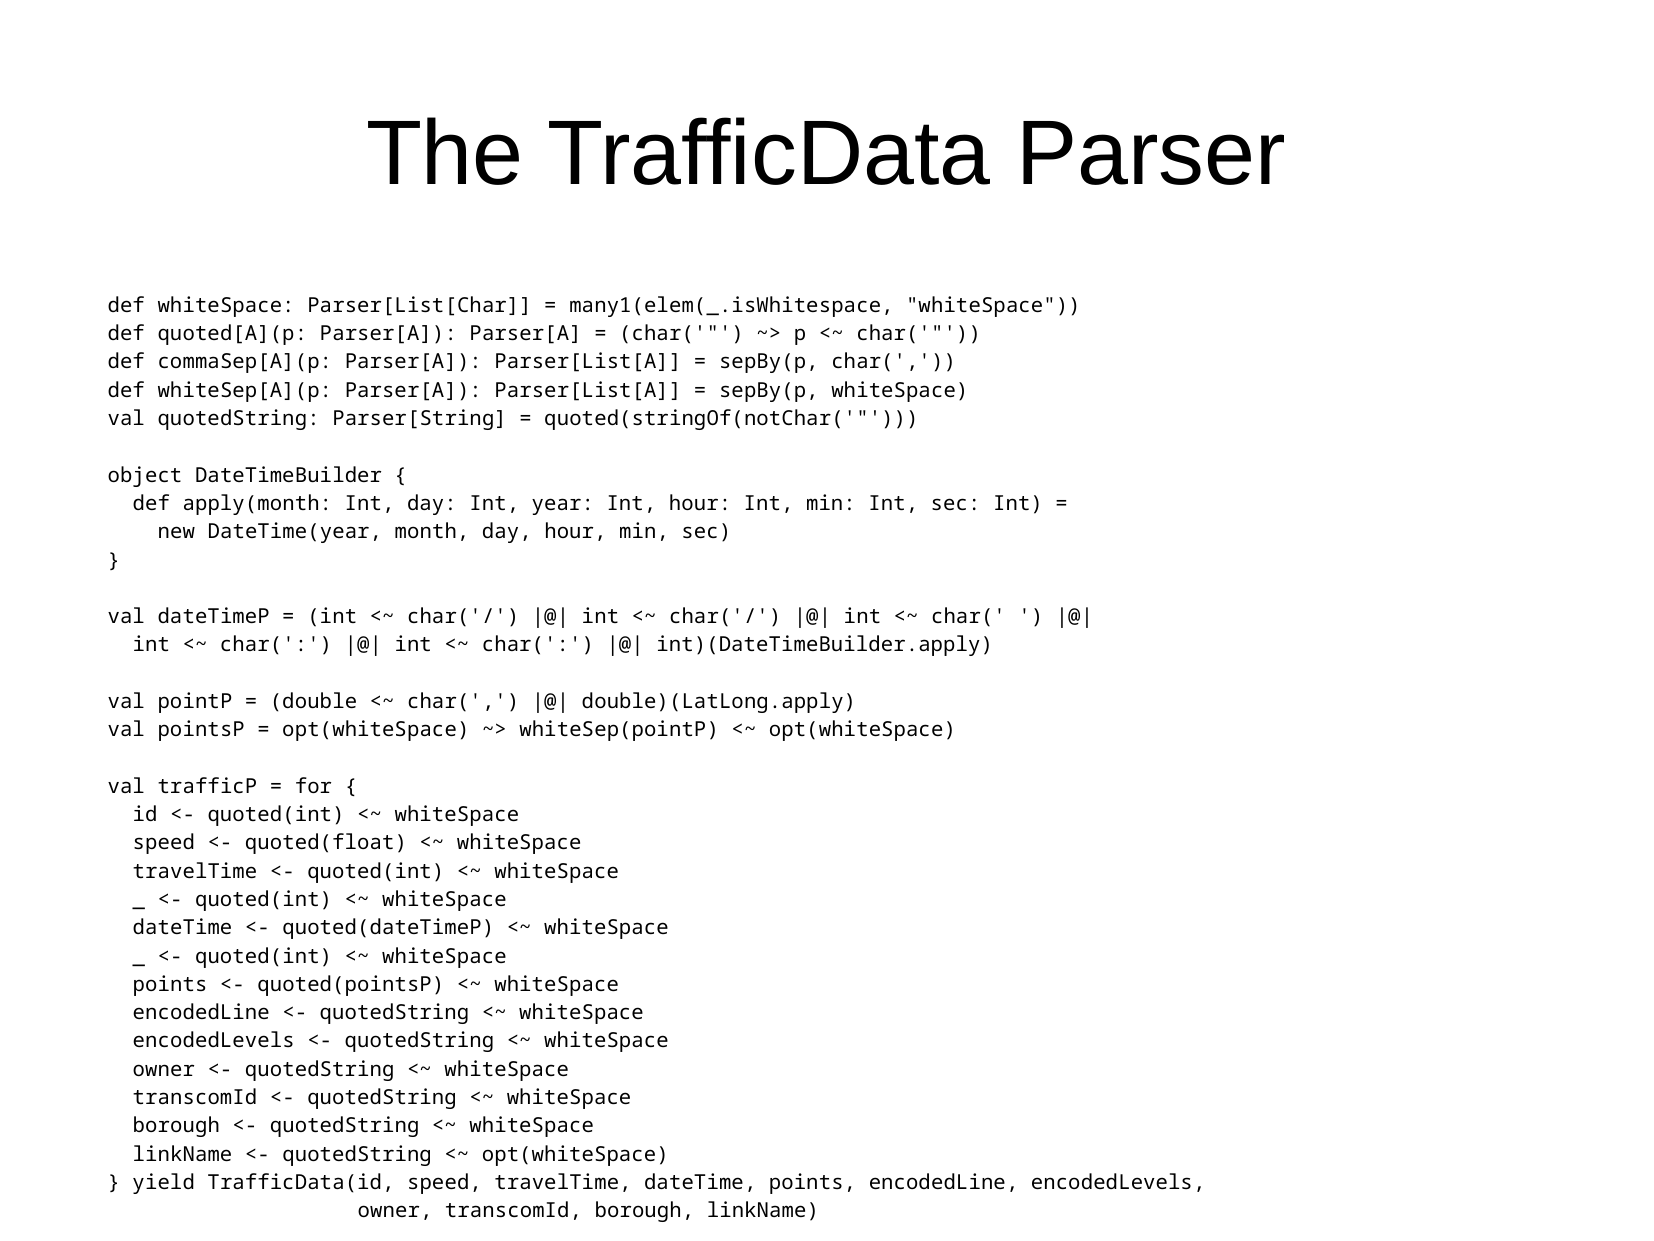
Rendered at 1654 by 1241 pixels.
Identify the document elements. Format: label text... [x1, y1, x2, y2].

list def whiteSpace: Parser[List[Char]] = many1(elem(_.isWhitespace, "whiteSpace")) def quoted[A](p: Parser[A]): Parser[A] = (char('"') ~> p <~ char('"')) def commaSep[A](p: Parser[A]): Parser[List[A]] = sepBy(p, char(',')) def whiteSep[A](p: Parser[A]): Parser[List[A]] = sepBy(p, whiteSpace) val quotedString: Parser[String] = quoted(stringOf(notChar('"'))) object DateTimeBuilder { def apply(month: Int, day: Int, year: Int, hour: Int, min: Int, sec: Int) = new DateTime(year, month, day, hour, min, sec) } val dateTimeP = (int <~ char('/') |@| int <~ char('/') |@| int <~ char(' ') |@| int <~ char(':') |@| int <~ char(':') |@| int)(DateTimeBuilder.apply) val pointP = (double <~ char(',') |@| double)(LatLong.apply) val pointsP = opt(whiteSpace) ~> whiteSep(pointP) <~ opt(whiteSpace) val trafficP = for { id <- quoted(int) <~ whiteSpace speed <- quoted(float) <~ whiteSpace travelTime <- quoted(int) <~ whiteSpace _ <- quoted(int) <~ whiteSpace dateTime <- quoted(dateTimeP) <~ whiteSpace _ <- quoted(int) <~ whiteSpace points <- quoted(pointsP) <~ whiteSpace encodedLine <- quotedString <~ whiteSpace encodedLevels <- quotedString <~ whiteSpace owner <- quotedString <~ whiteSpace transcomId <- quotedString <~ whiteSpace borough <- quotedString <~ whiteSpace linkName <- quotedString <~ opt(whiteSpace) } yield TrafficData(id, speed, travelTime, dateTime, points, encodedLine, encodedLevels, owner, transcomId, borough, linkName) [82, 290, 1538, 1230]
title The TrafficData Parser [82, 49, 1571, 257]
